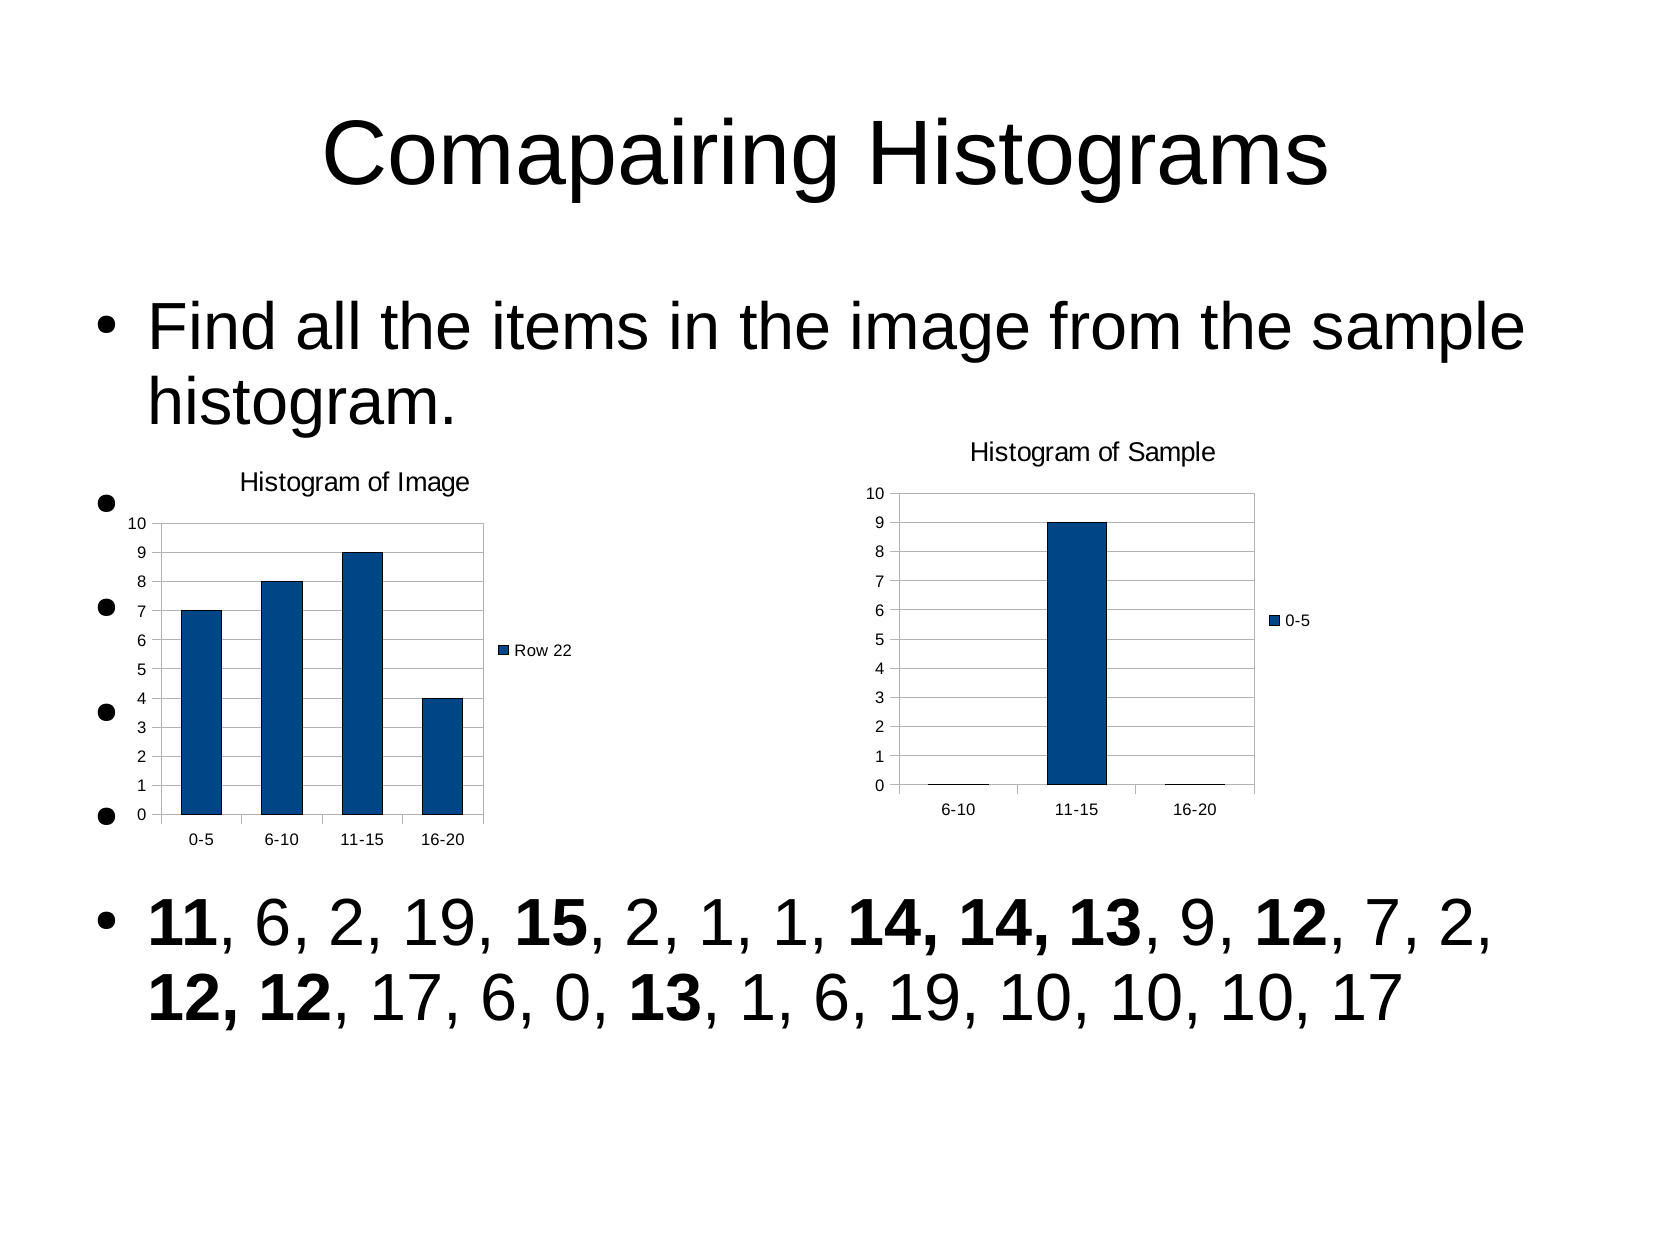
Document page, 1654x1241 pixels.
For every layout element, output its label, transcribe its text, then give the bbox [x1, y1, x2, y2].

chart [118, 443, 591, 857]
title Comapairing Histograms [82, 56, 1571, 250]
chart [856, 413, 1329, 827]
list Find all the items in the image from the sample histogram. 11, 6, 2, 19, 15, 2, 1, 1, 14, 14, 13, 9, 12, 7, 2, 12, 12, 17, 6, 0, 13, 1, 6, 19, 10, 10, 10, 17 [76, 288, 1565, 1093]
